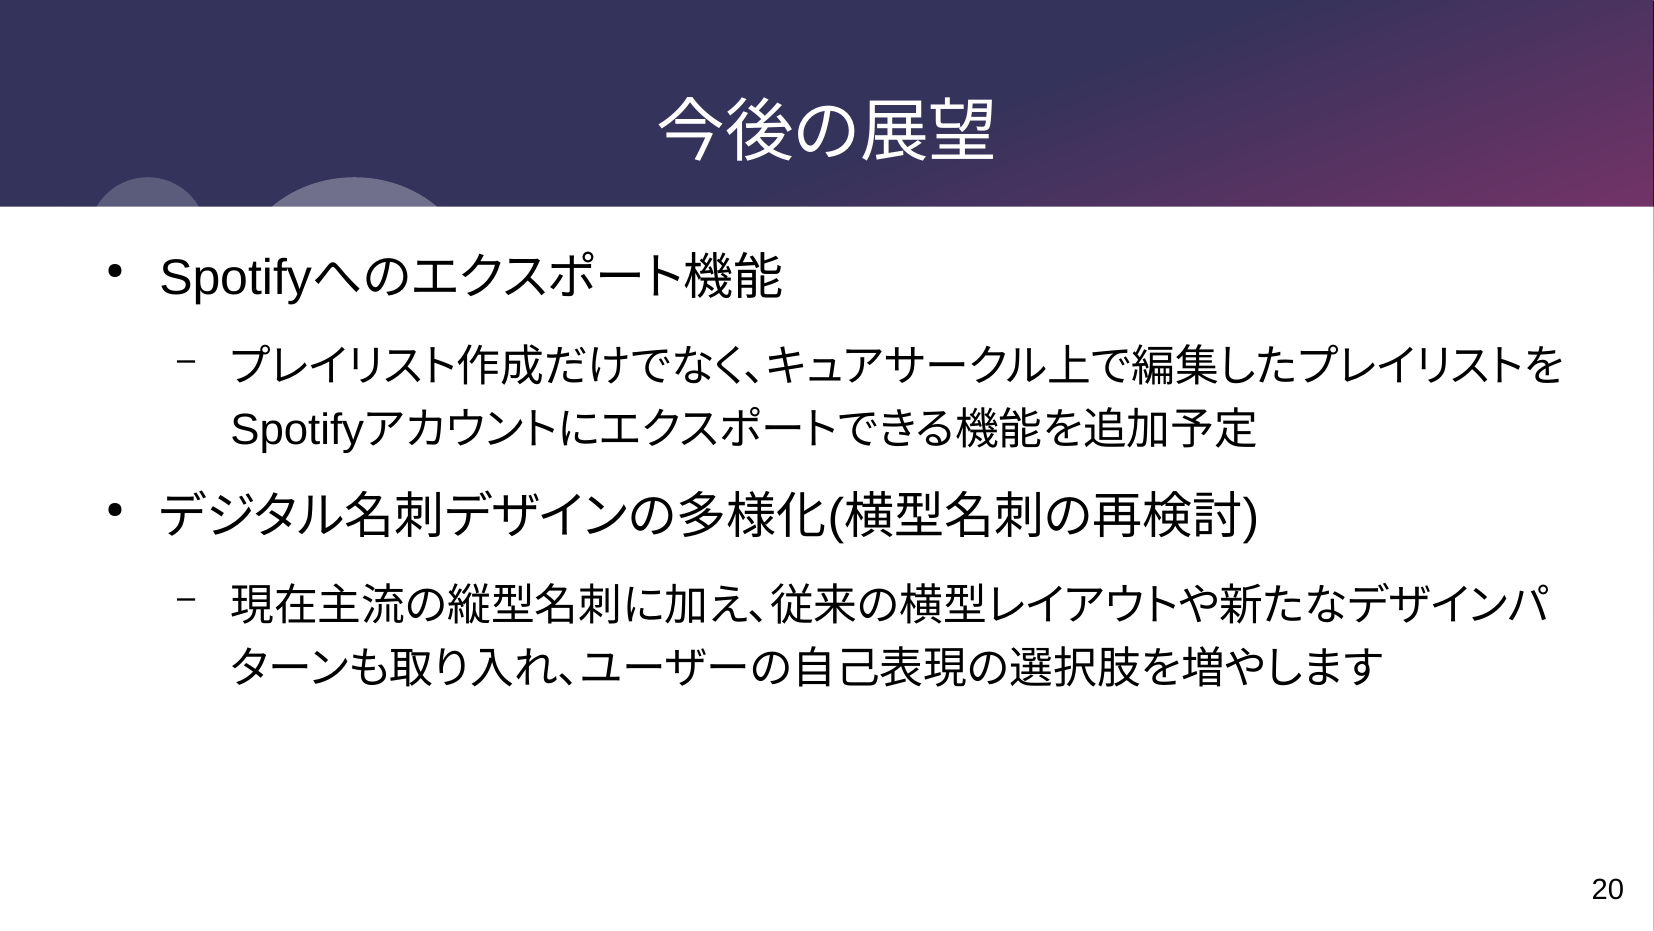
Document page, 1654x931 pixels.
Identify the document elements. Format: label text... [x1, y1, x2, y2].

title 今後の展望 [88, 44, 1565, 207]
list Spotifyへのエクスポート機能 プレイリスト作成だけでなく、キュアサークル上で編集したプレイリストをSpotifyアカウントにエクスポートできる機能を追加予定 デジタル名刺デザインの多様化(横型名刺の再検討) 現在主流の縦型名刺に加え、従来の横型レイアウトや新たなデザインパターンも取り入れ、ユーザーの自己表現の選択肢を増やします [88, 236, 1565, 827]
